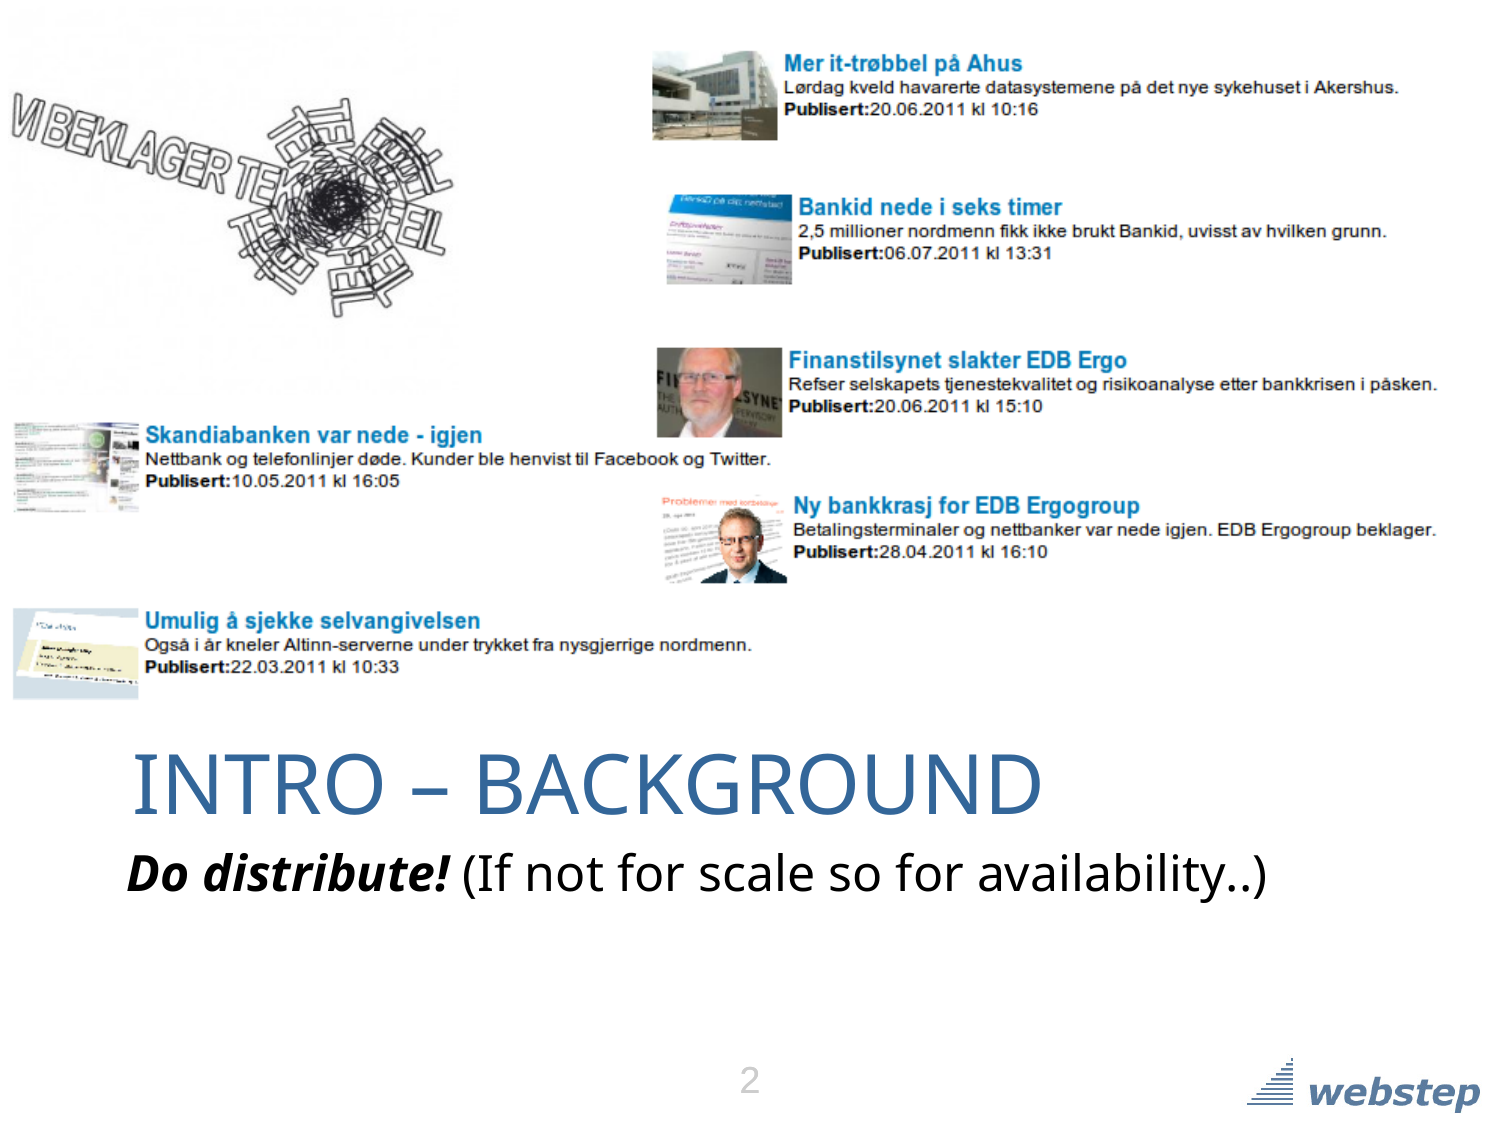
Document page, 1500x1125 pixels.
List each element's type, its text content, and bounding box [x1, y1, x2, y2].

picture [1234, 1047, 1495, 1118]
text_box INTRO – BACKGROUND Do distribute! (If not for scale so for availability..) [118, 722, 1394, 1125]
picture [8, 6, 459, 395]
picture [637, 45, 1427, 150]
picture [4, 599, 788, 708]
text_box <number> [719, 1047, 781, 1107]
picture [653, 187, 1426, 291]
picture [0, 337, 1464, 593]
